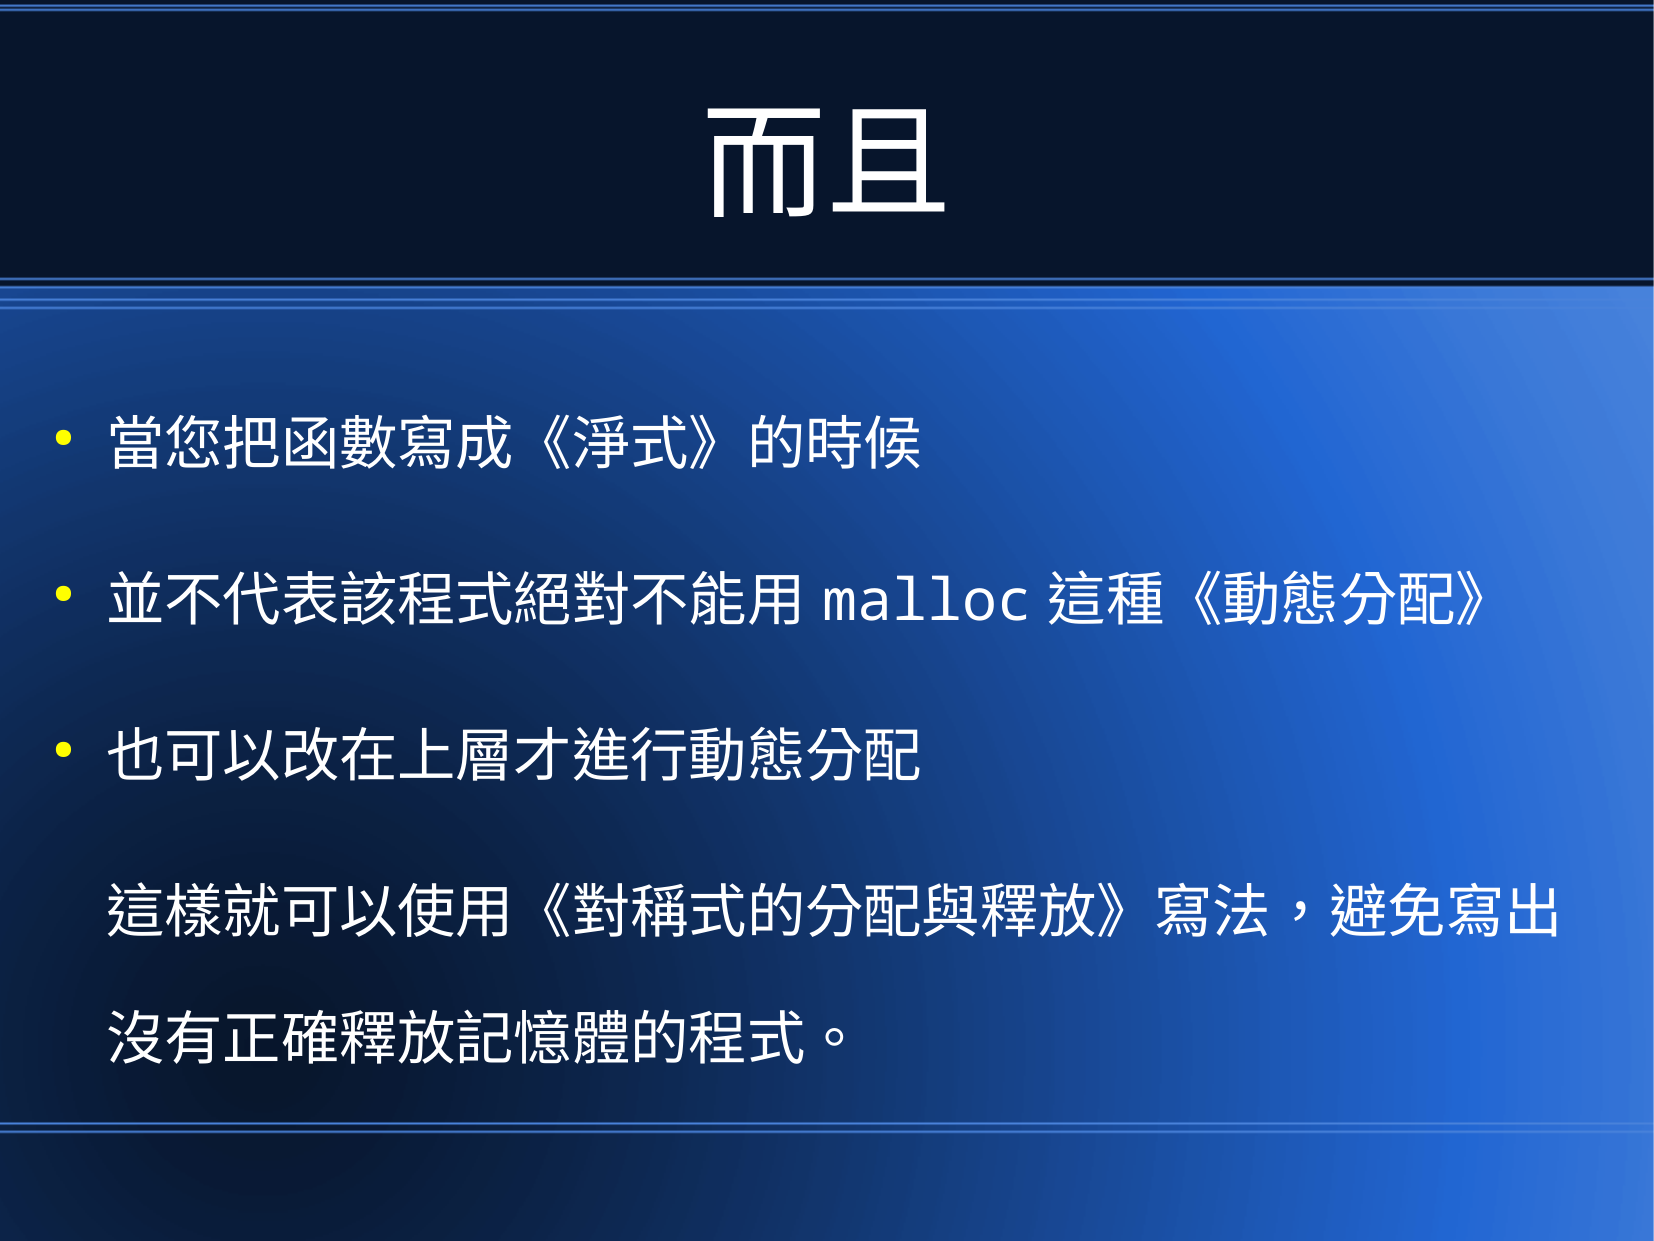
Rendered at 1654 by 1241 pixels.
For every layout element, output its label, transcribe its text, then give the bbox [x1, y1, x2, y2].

picture [0, 0, 1654, 1241]
title 而且 [82, 49, 1571, 257]
list 當您把函數寫成《淨式》的時候 並不代表該程式絕對不能用malloc這種《動態分配》 也可以改在上層才進行動態分配 這樣就可以使用《對稱式的分配與釋放》寫法，避免寫出沒有正確釋放記憶體的程式。 [35, 355, 1607, 1241]
